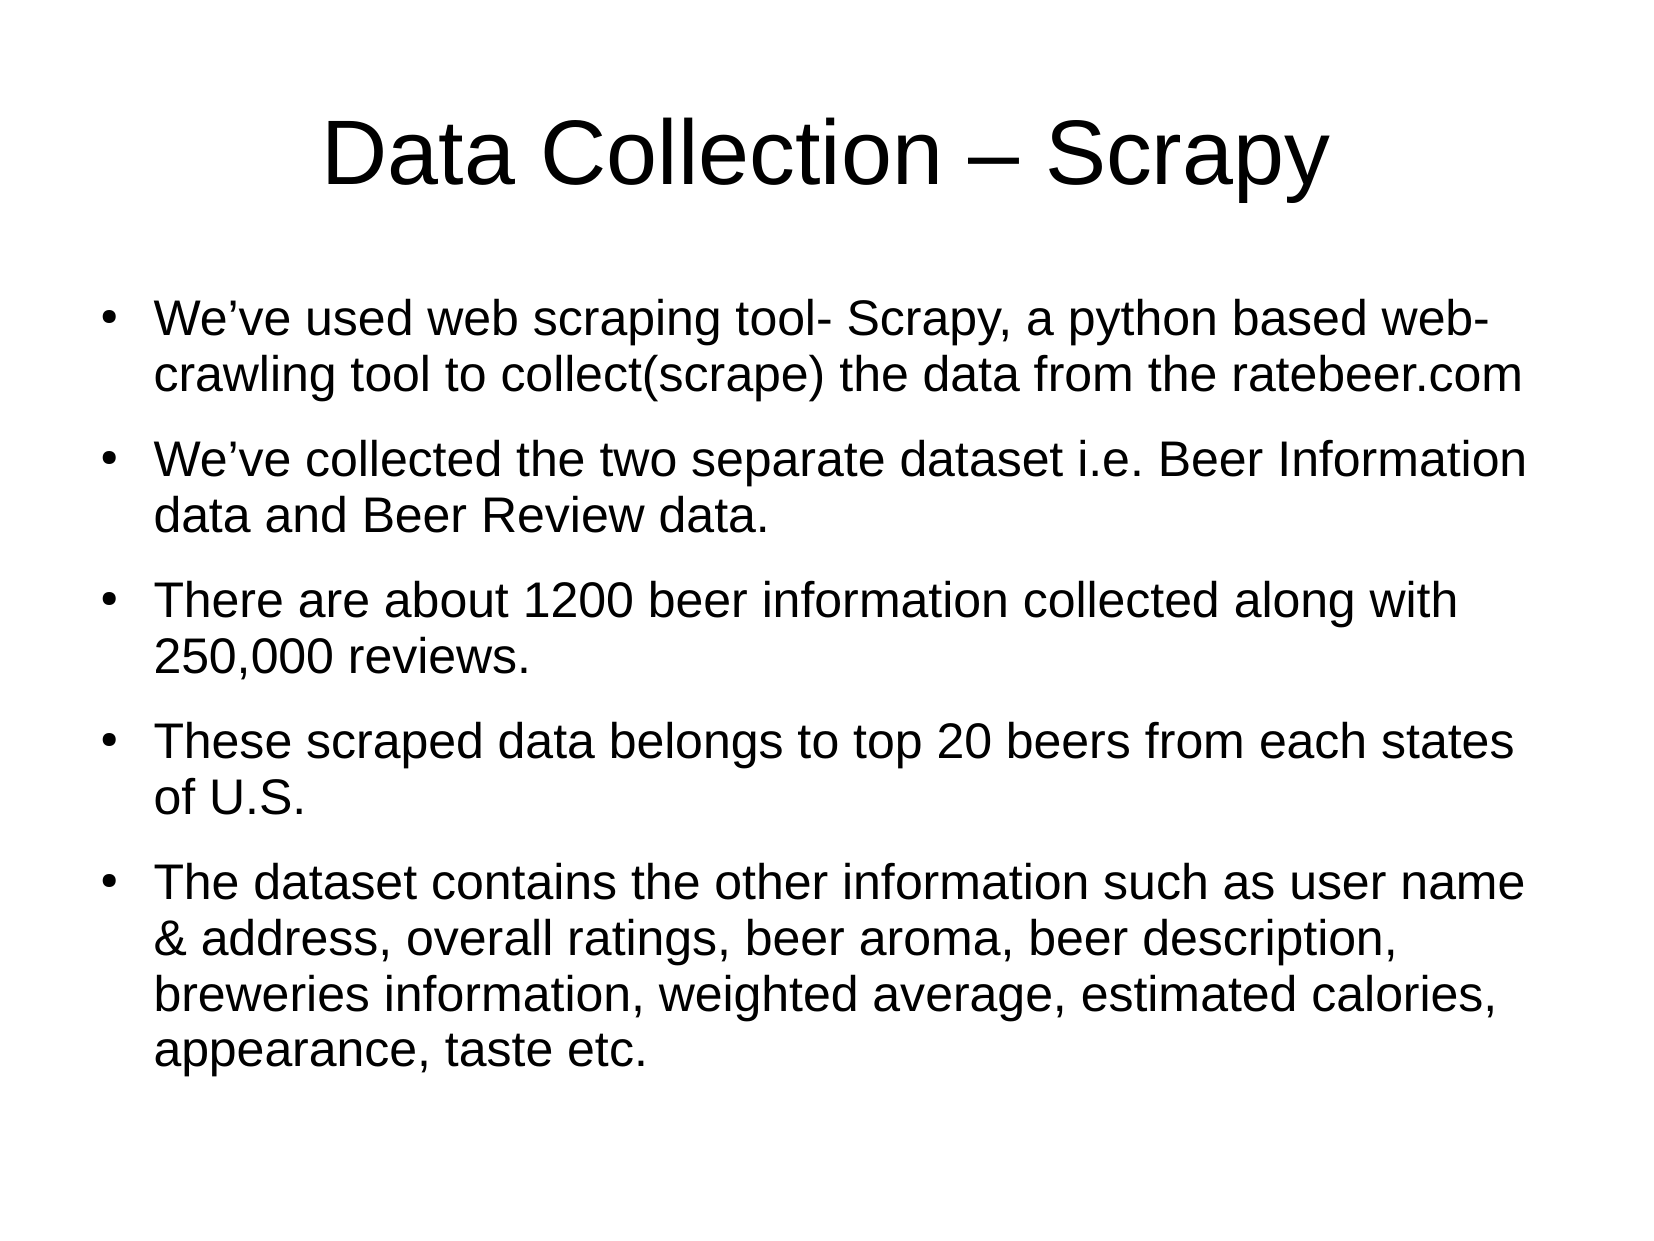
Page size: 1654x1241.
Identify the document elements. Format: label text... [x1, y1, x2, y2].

list We’ve used web scraping tool- Scrapy, a python based web-crawling tool to collect(scrape) the data from the ratebeer.com We’ve collected the two separate dataset i.e. Beer Information data and Beer Review data. There are about 1200 beer information collected along with 250,000 reviews. These scraped data belongs to top 20 beers from each states of U.S. The dataset contains the other information such as user name & address, overall ratings, beer aroma, beer description, breweries information, weighted average, estimated calories, appearance, taste etc. [82, 290, 1571, 1193]
title Data Collection – Scrapy [82, 49, 1571, 257]
